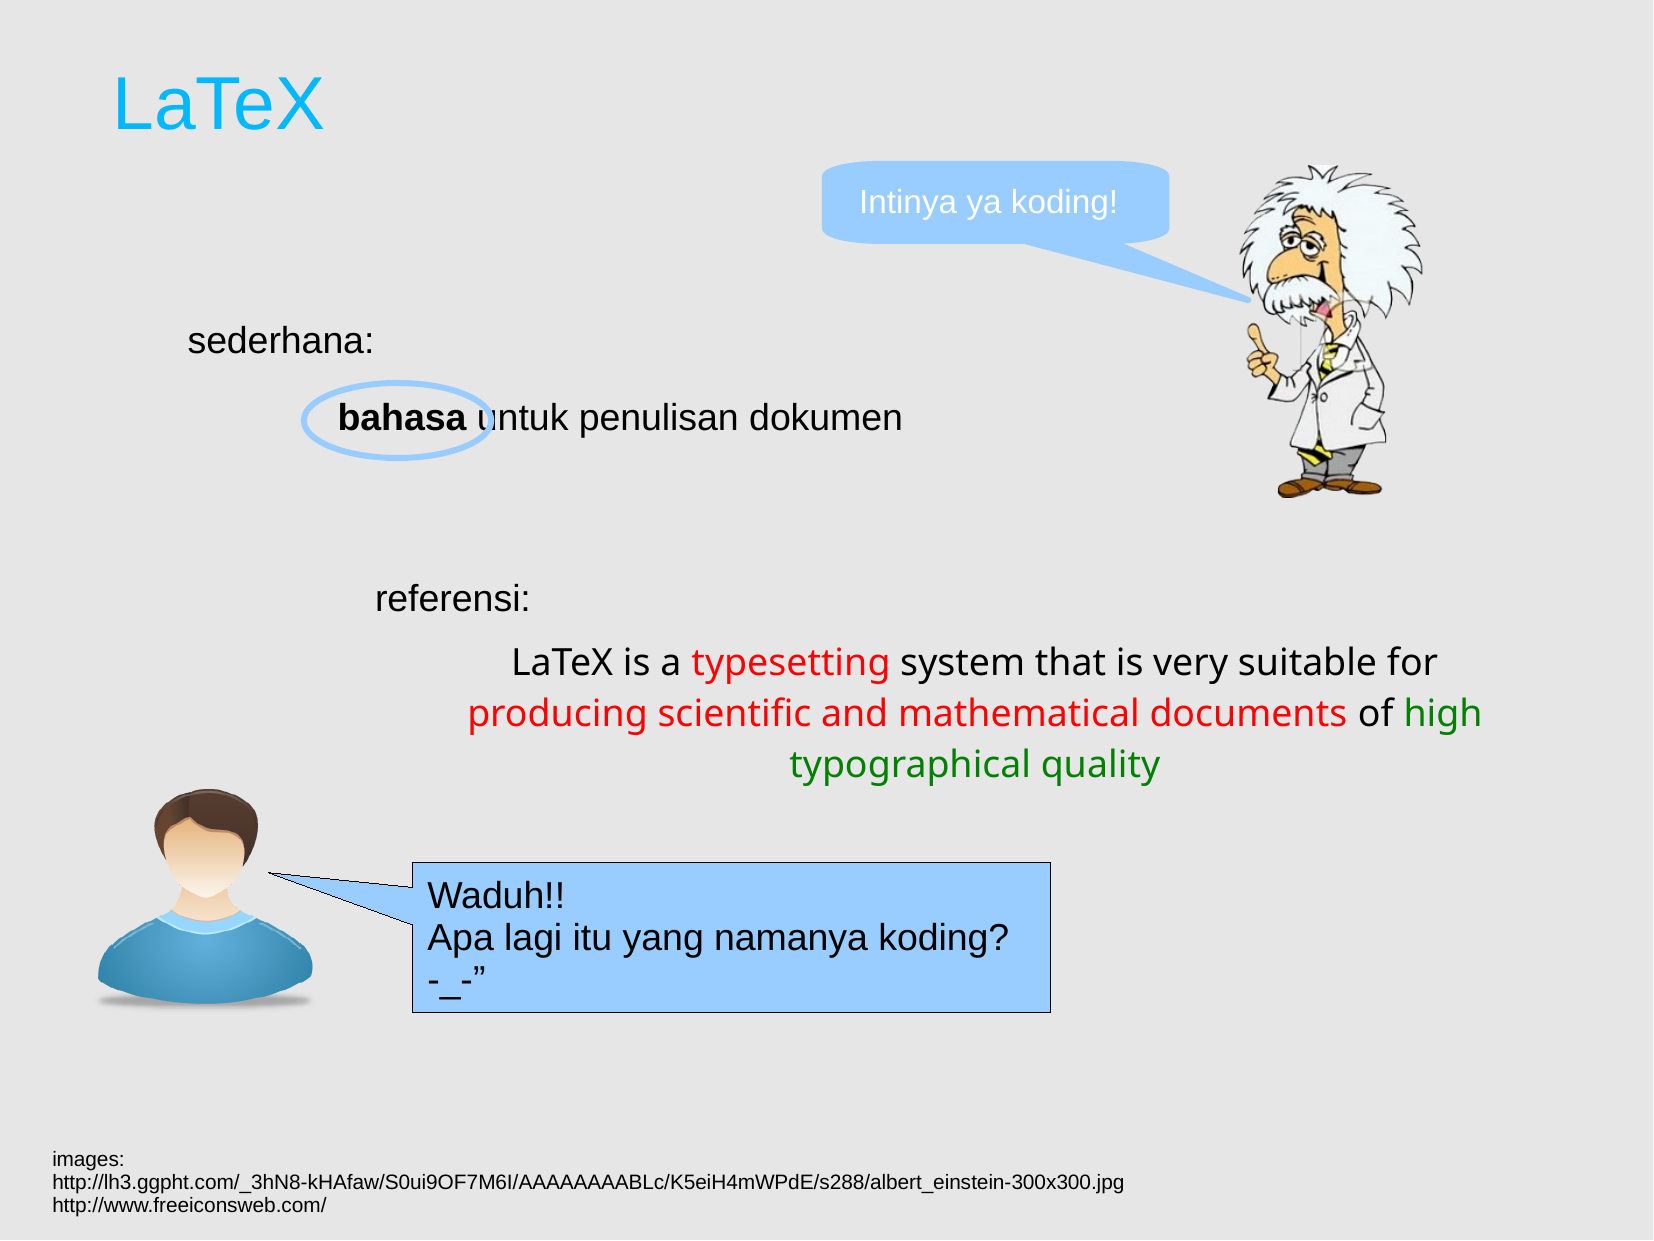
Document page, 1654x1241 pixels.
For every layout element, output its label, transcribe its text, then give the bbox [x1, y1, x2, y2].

text_box Waduh!! Apa lagi itu yang namanya koding? -_-” [268, 862, 1051, 1013]
picture [75, 787, 338, 1013]
text_box referensi: [375, 560, 676, 638]
title LaTeX [112, 56, 1571, 151]
text_box [825, 163, 1249, 301]
text_box LaTeX is a typesetting system that is very suitable for producing scientific and mathematical documents of high typographical quality [450, 636, 1501, 788]
text_box bahasa untuk penulisan dokumen [337, 386, 488, 454]
subtitle sederhana: [187, 301, 488, 379]
text_box images: http://lh3.ggpht.com/_3hN8-kHAfaw/S0ui9OF7M6I/AAAAAAAABLc/K5eiH4mWPdE/s288/albert_einstein-300x300.jpg http://www.freeiconsweb.com/ [37, 1140, 1267, 1224]
text_box bahasa untuk penulisan dokumen [337, 378, 938, 457]
text_box Intinya ya koding! [844, 175, 1132, 228]
picture [1237, 165, 1426, 498]
